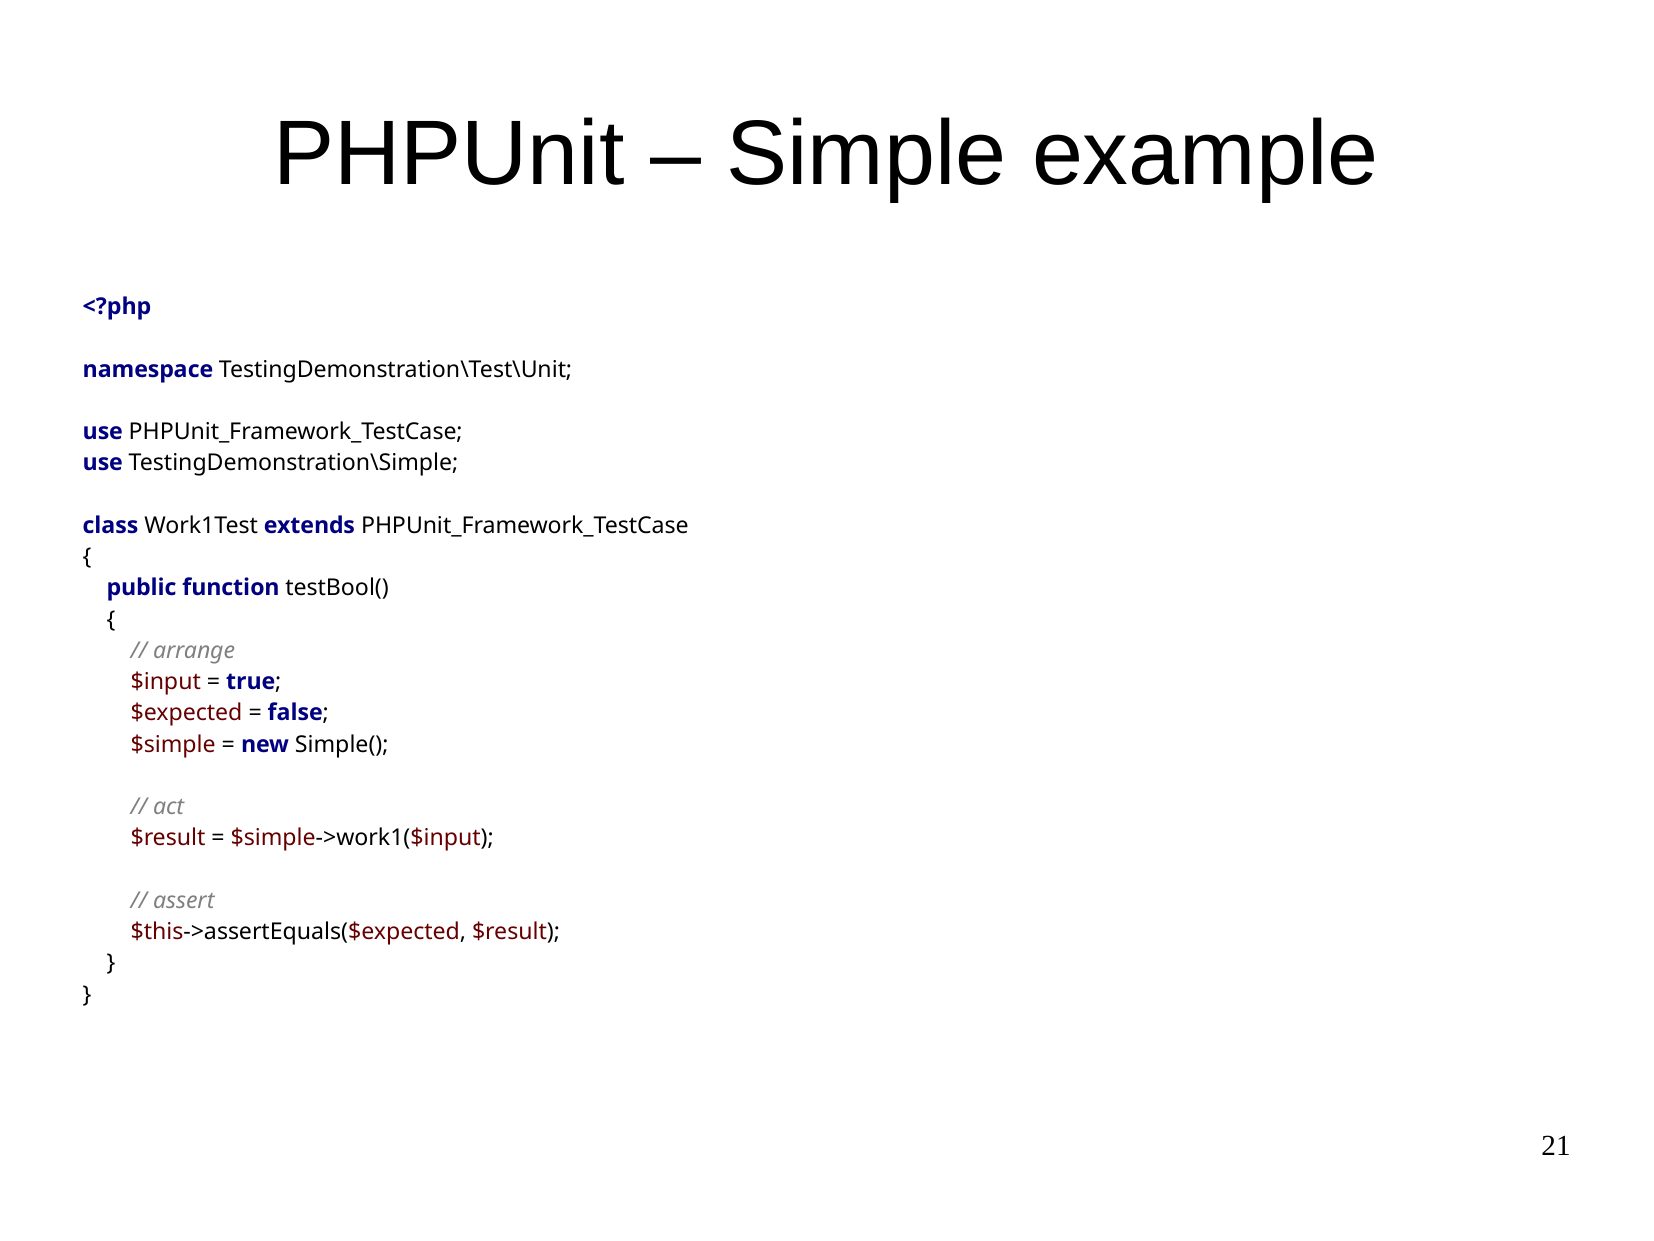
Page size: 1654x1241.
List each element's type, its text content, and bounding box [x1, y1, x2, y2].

list <?php namespace TestingDemonstration\Test\Unit; use PHPUnit_Framework_TestCase; use TestingDemonstration\Simple; class Work1Test extends PHPUnit_Framework_TestCase { public function testBool() { // arrange $input = true; $expected = false; $simple = new Simple(); // act $result = $simple->work1($input); // assert $this->assertEquals($expected, $result); } } [82, 290, 1571, 1010]
title PHPUnit – Simple example [82, 49, 1571, 257]
